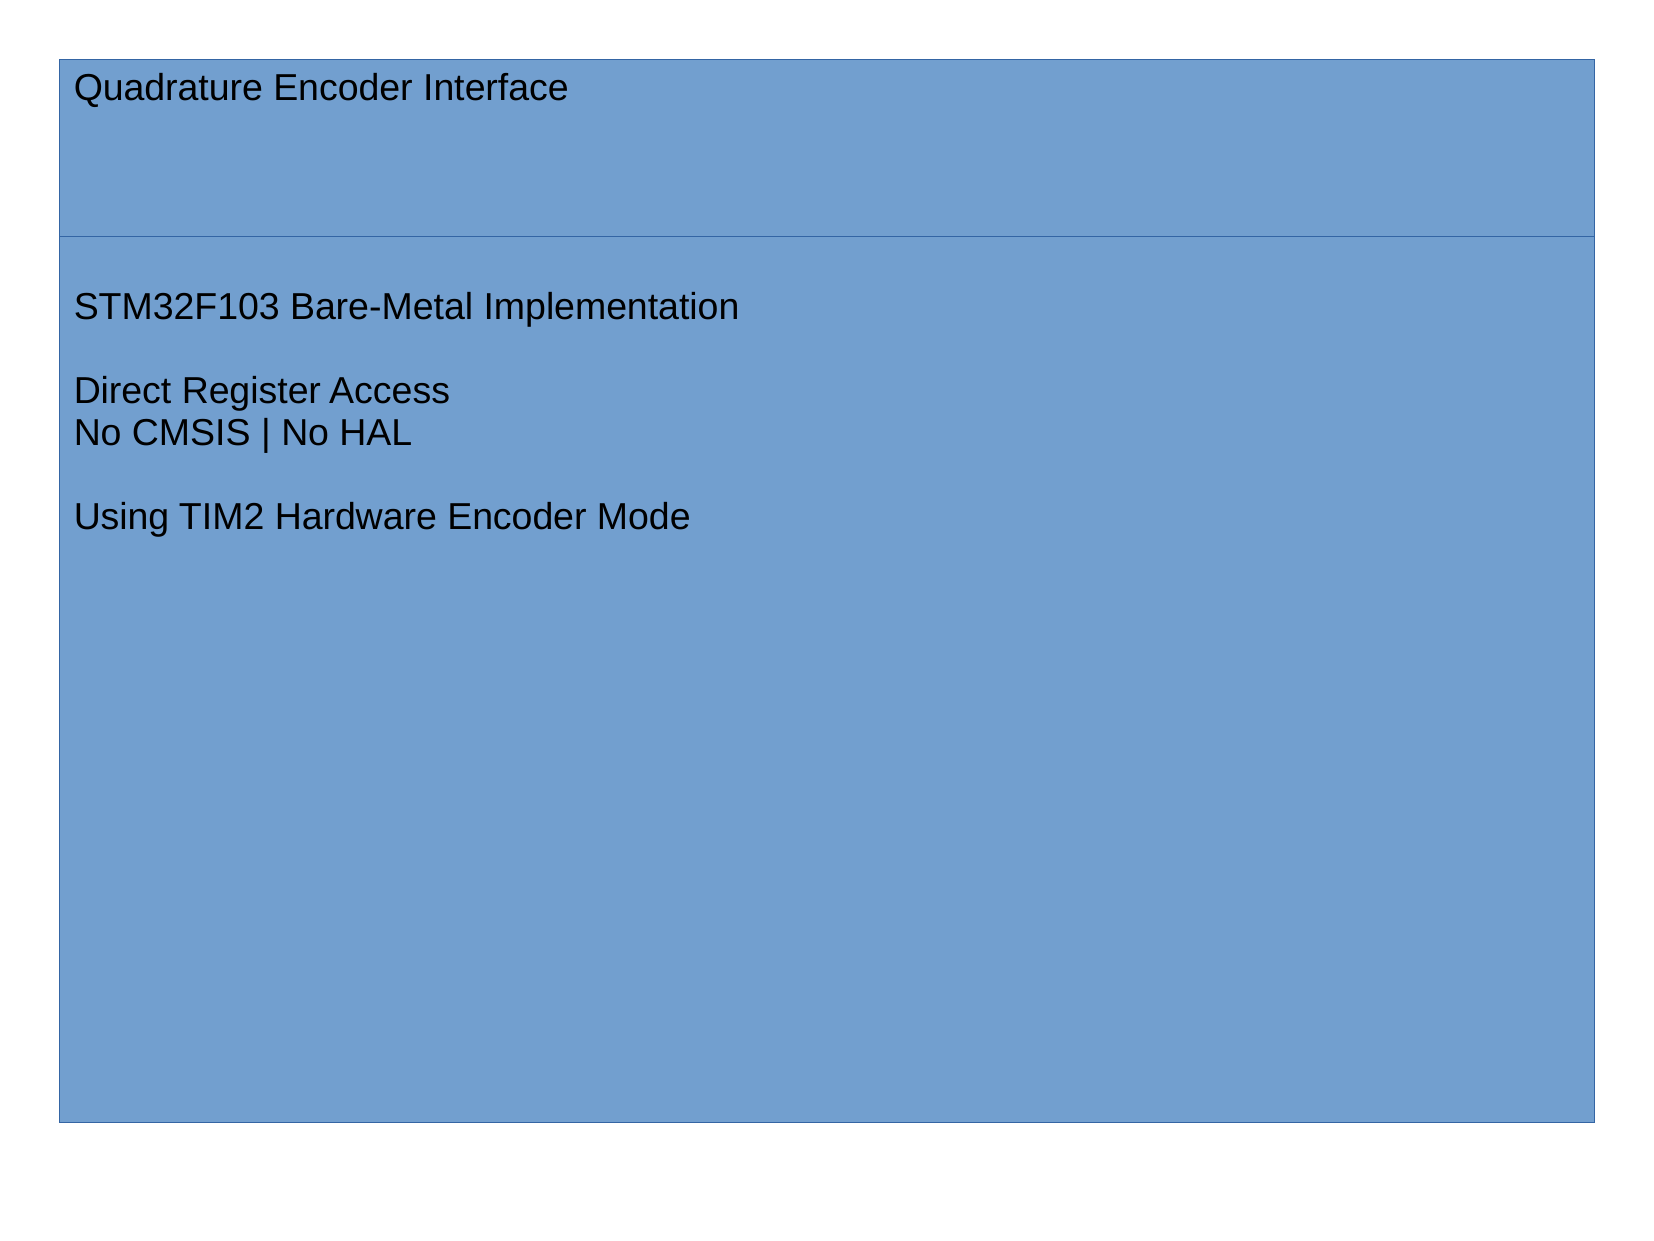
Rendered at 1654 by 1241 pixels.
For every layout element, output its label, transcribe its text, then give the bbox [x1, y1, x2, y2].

text_box Quadrature Encoder Interface [59, 59, 1595, 236]
text_box STM32F103 Bare-Metal Implementation Direct Register Access No CMSIS | No HAL Using TIM2 Hardware Encoder Mode [59, 236, 1595, 1123]
